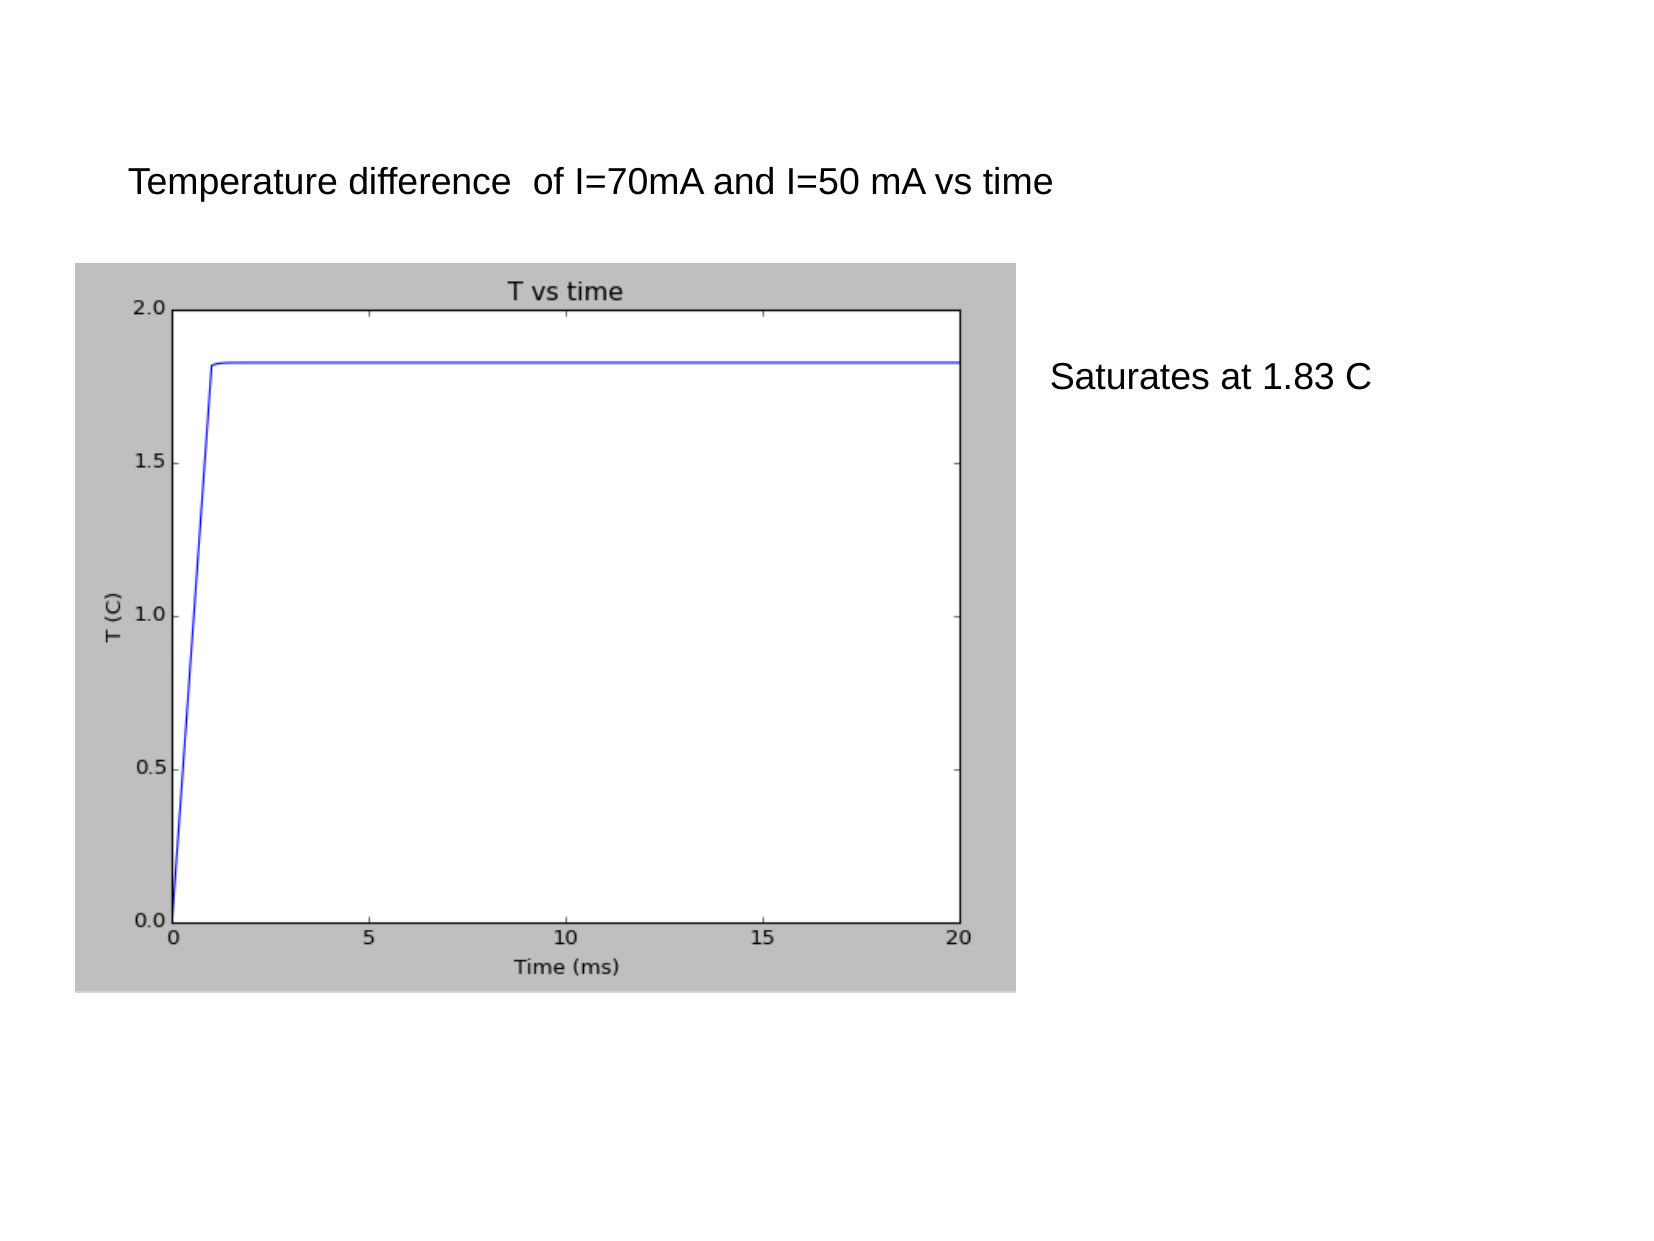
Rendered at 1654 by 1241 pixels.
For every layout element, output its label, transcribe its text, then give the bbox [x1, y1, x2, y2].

text_box Temperature difference of I=70mA and I=50 mA vs time [113, 153, 1069, 211]
picture [75, 263, 1016, 993]
text_box Saturates at 1.83 C [1035, 348, 1388, 406]
